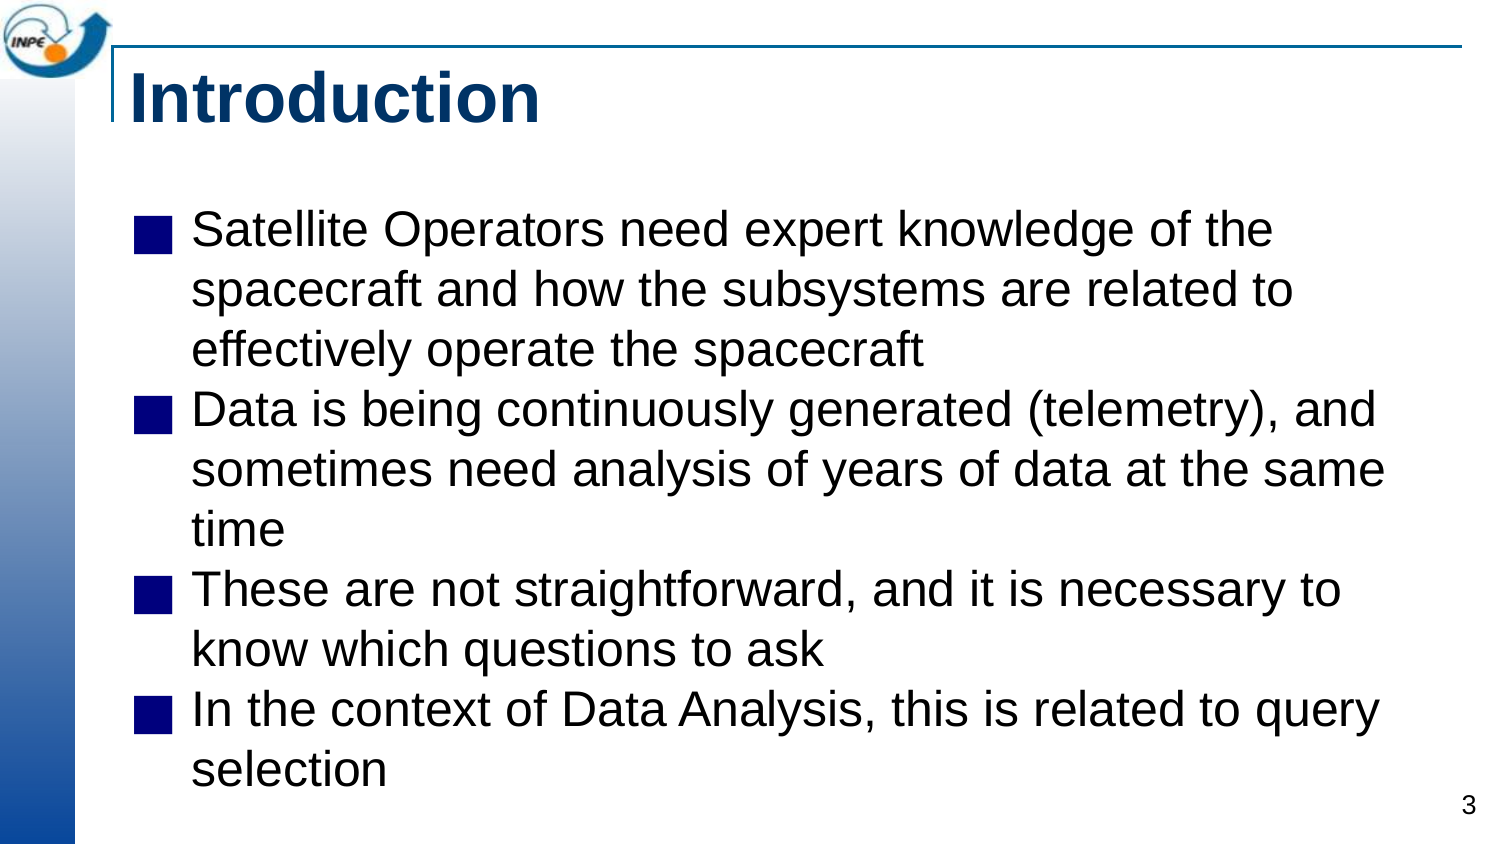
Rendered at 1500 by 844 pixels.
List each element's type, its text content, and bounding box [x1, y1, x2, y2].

slide_number <number> [1403, 779, 1494, 844]
picture [0, 0, 113, 79]
list Satellite Operators need expert knowledge of the spacecraft and how the subsystems are related to effectively operate the spacecraft Data is being continuously generated (telemetry), and sometimes need analysis of years of data at the same time These are not straightforward, and it is necessary to know which questions to ask In the context of Data Analysis, this is related to query selection [99, 187, 1450, 769]
title Introduction [112, 46, 1450, 141]
